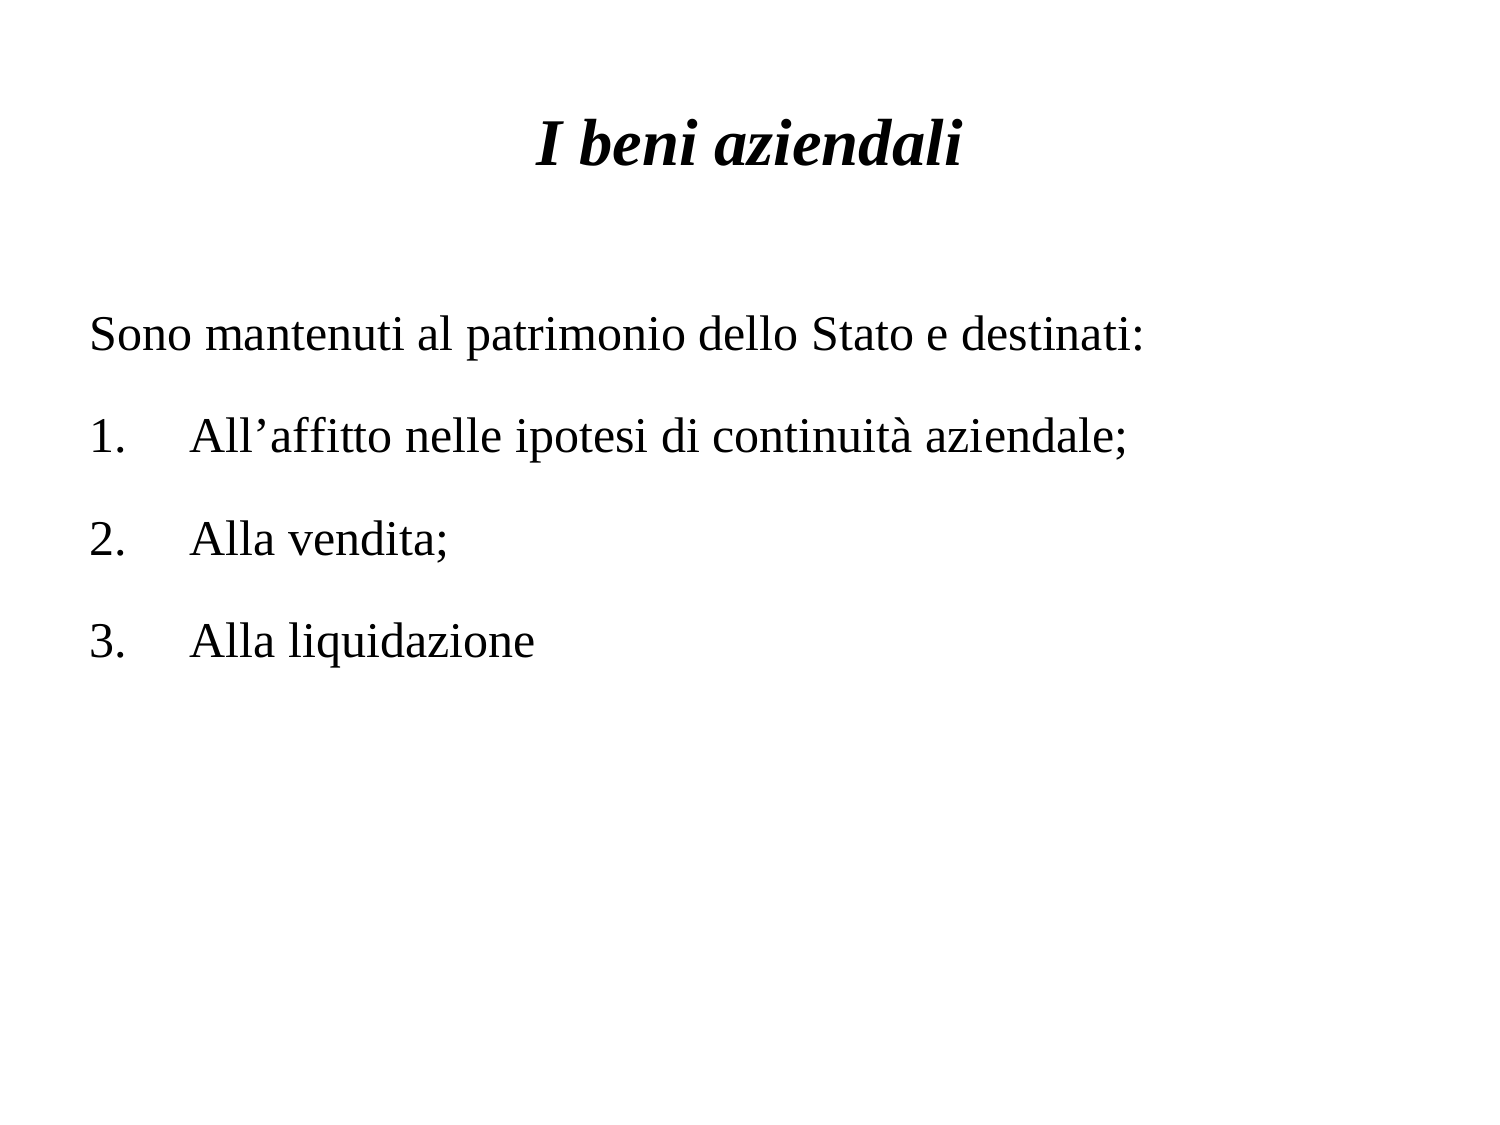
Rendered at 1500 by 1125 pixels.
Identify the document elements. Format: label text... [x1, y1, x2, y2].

title I beni aziendali [75, 45, 1426, 233]
list Sono mantenuti al patrimonio dello Stato e destinati: All’affitto nelle ipotesi di continuità aziendale; Alla vendita; Alla liquidazione [75, 262, 1426, 1005]
